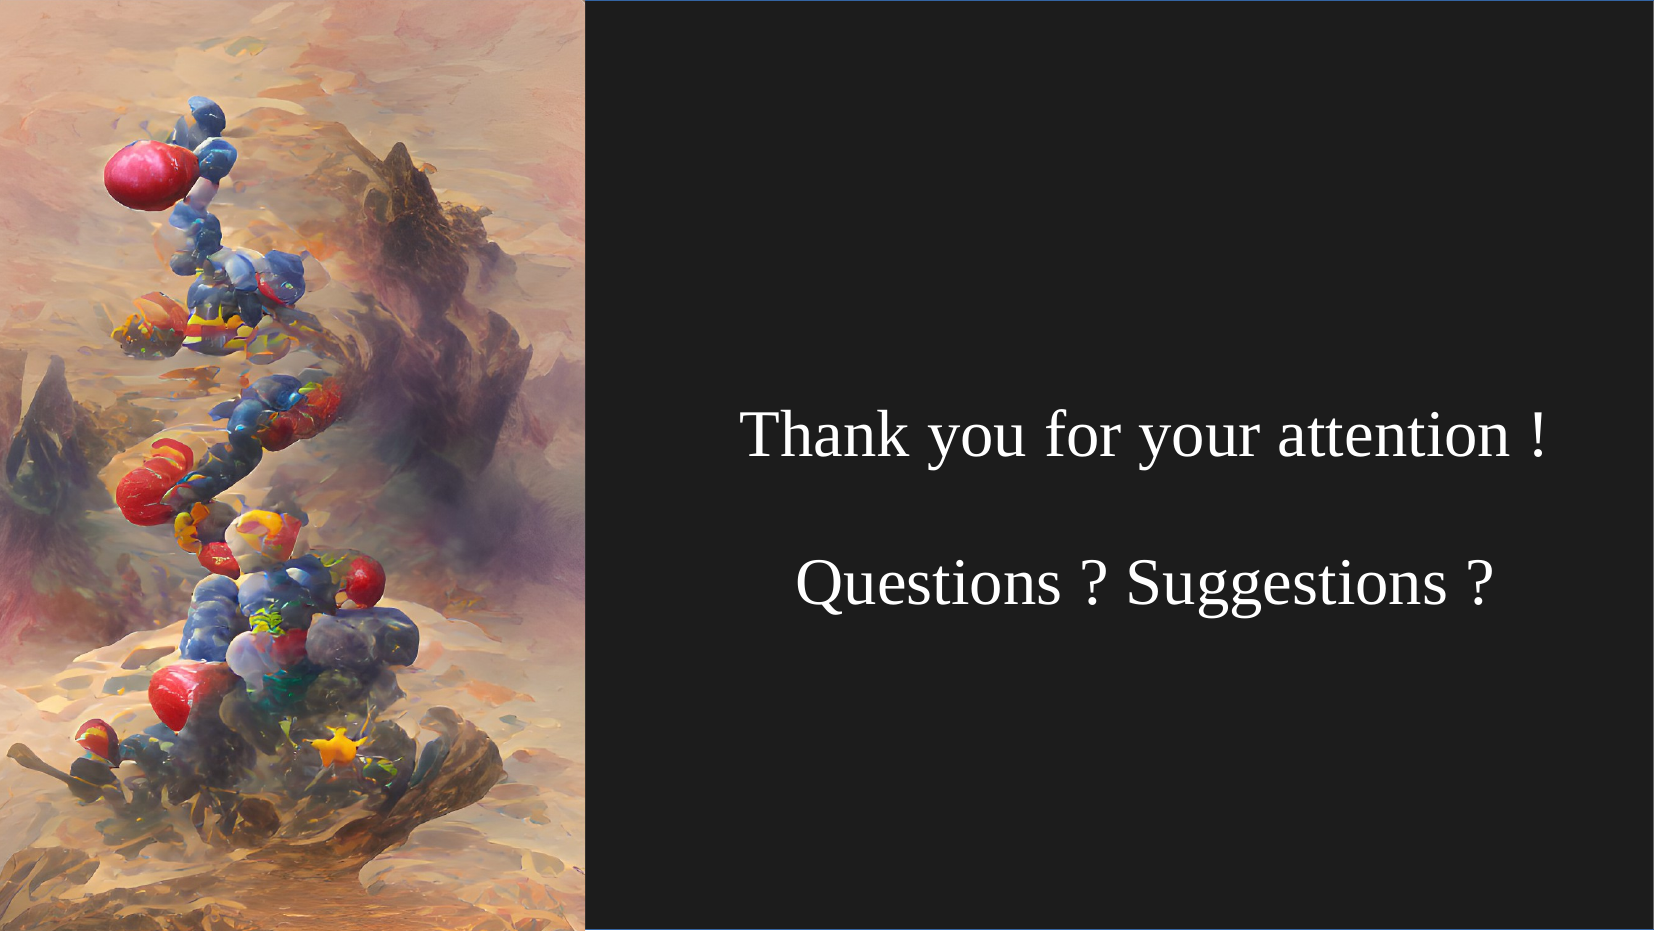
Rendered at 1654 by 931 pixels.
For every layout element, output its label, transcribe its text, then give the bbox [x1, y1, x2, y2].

text_box [586, 0, 1654, 930]
picture [0, 0, 586, 931]
text_box Thank you for your attention ! Questions ? Suggestions ? [708, 389, 1583, 627]
